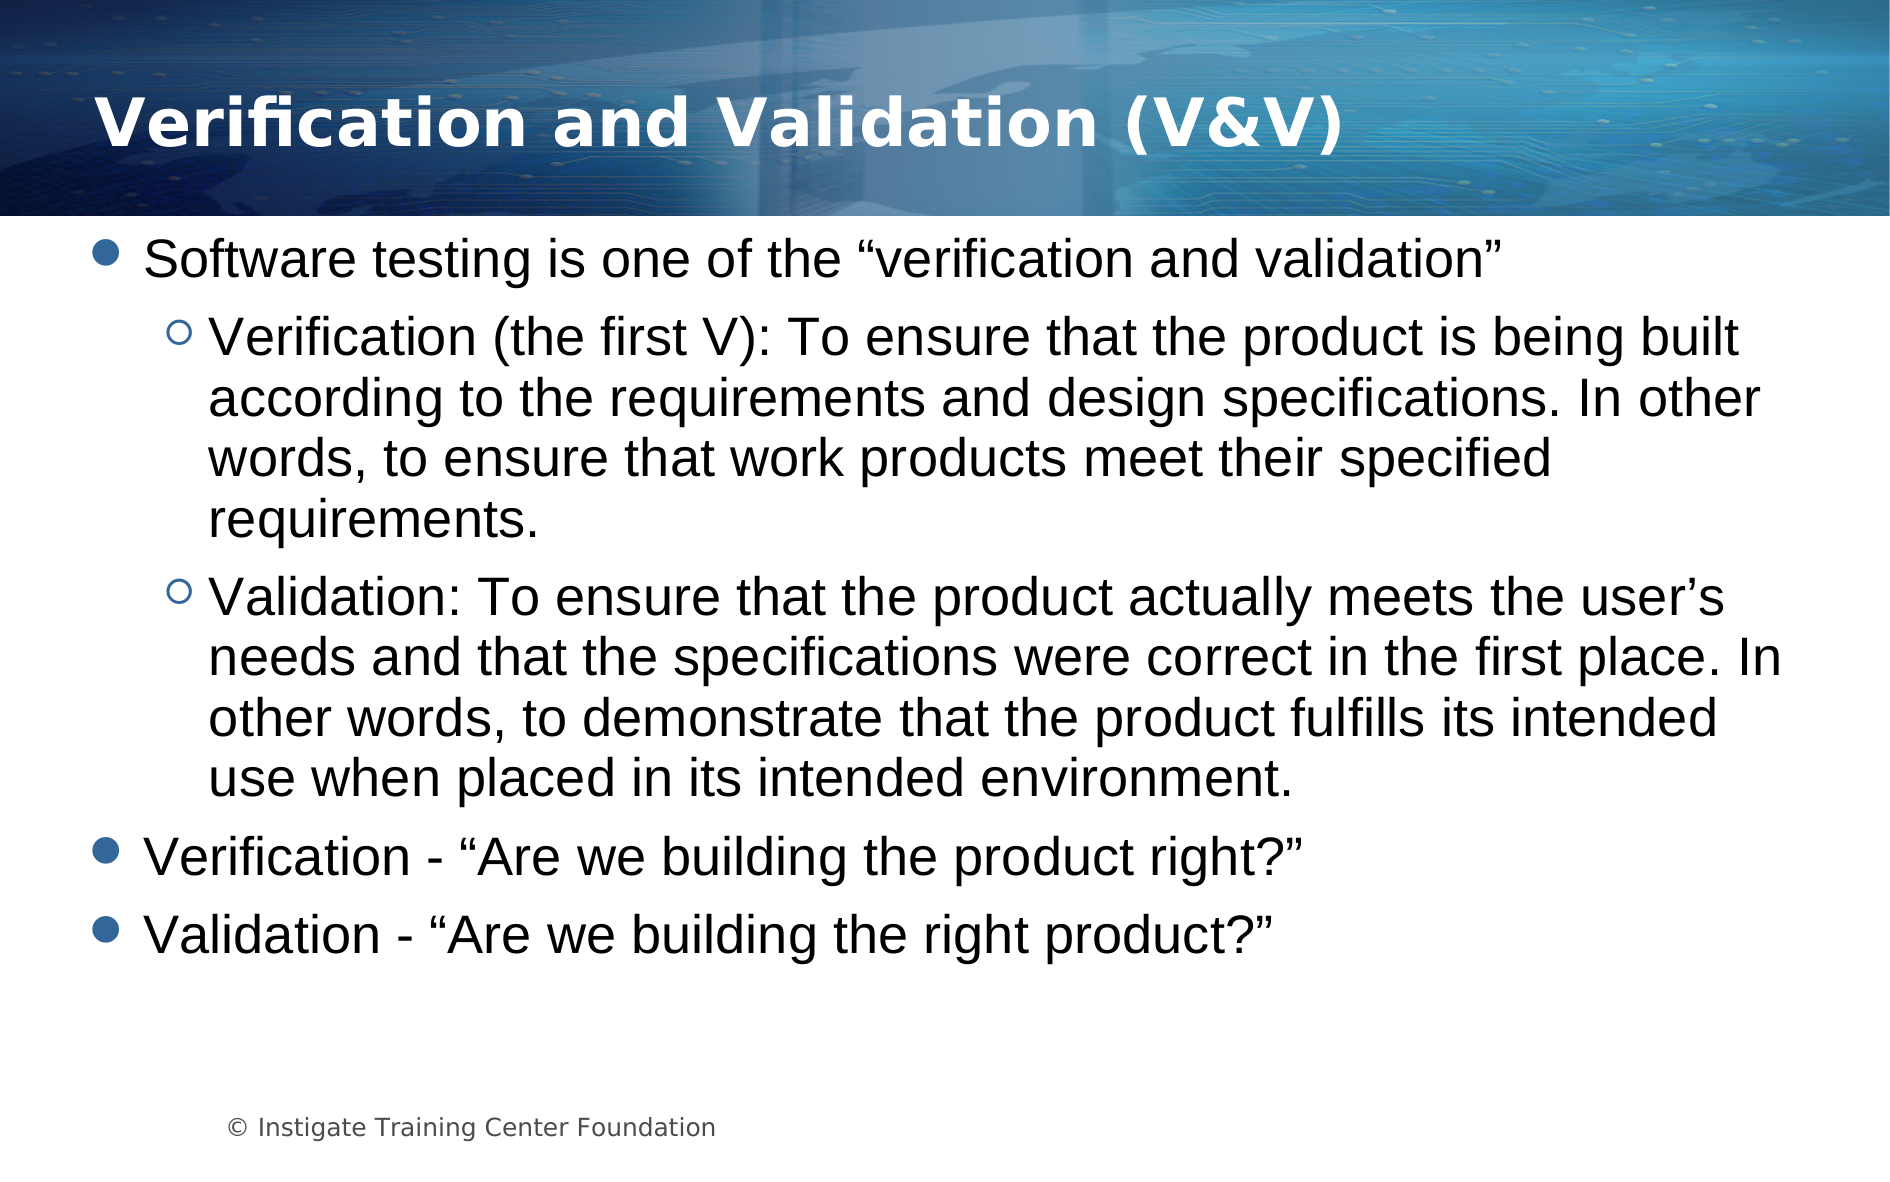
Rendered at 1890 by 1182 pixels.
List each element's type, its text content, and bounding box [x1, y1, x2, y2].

list Software testing is one of the “verification and validation” Verification (the first V): To ensure that the product is being built according to the requirements and design specifications. In other words, to ensure that work products meet their specified requirements. Validation: To ensure that the product actually meets the user’s needs and that the specifications were correct in the first place. In other words, to demonstrate that the product fulfills its intended use when placed in its intended environment. Verification - “Are we building the product right?” Validation - “Are we building the right product?” [88, 228, 1788, 966]
picture [0, 0, 1890, 216]
title Verification and Validation (V&V) [94, 47, 1793, 217]
